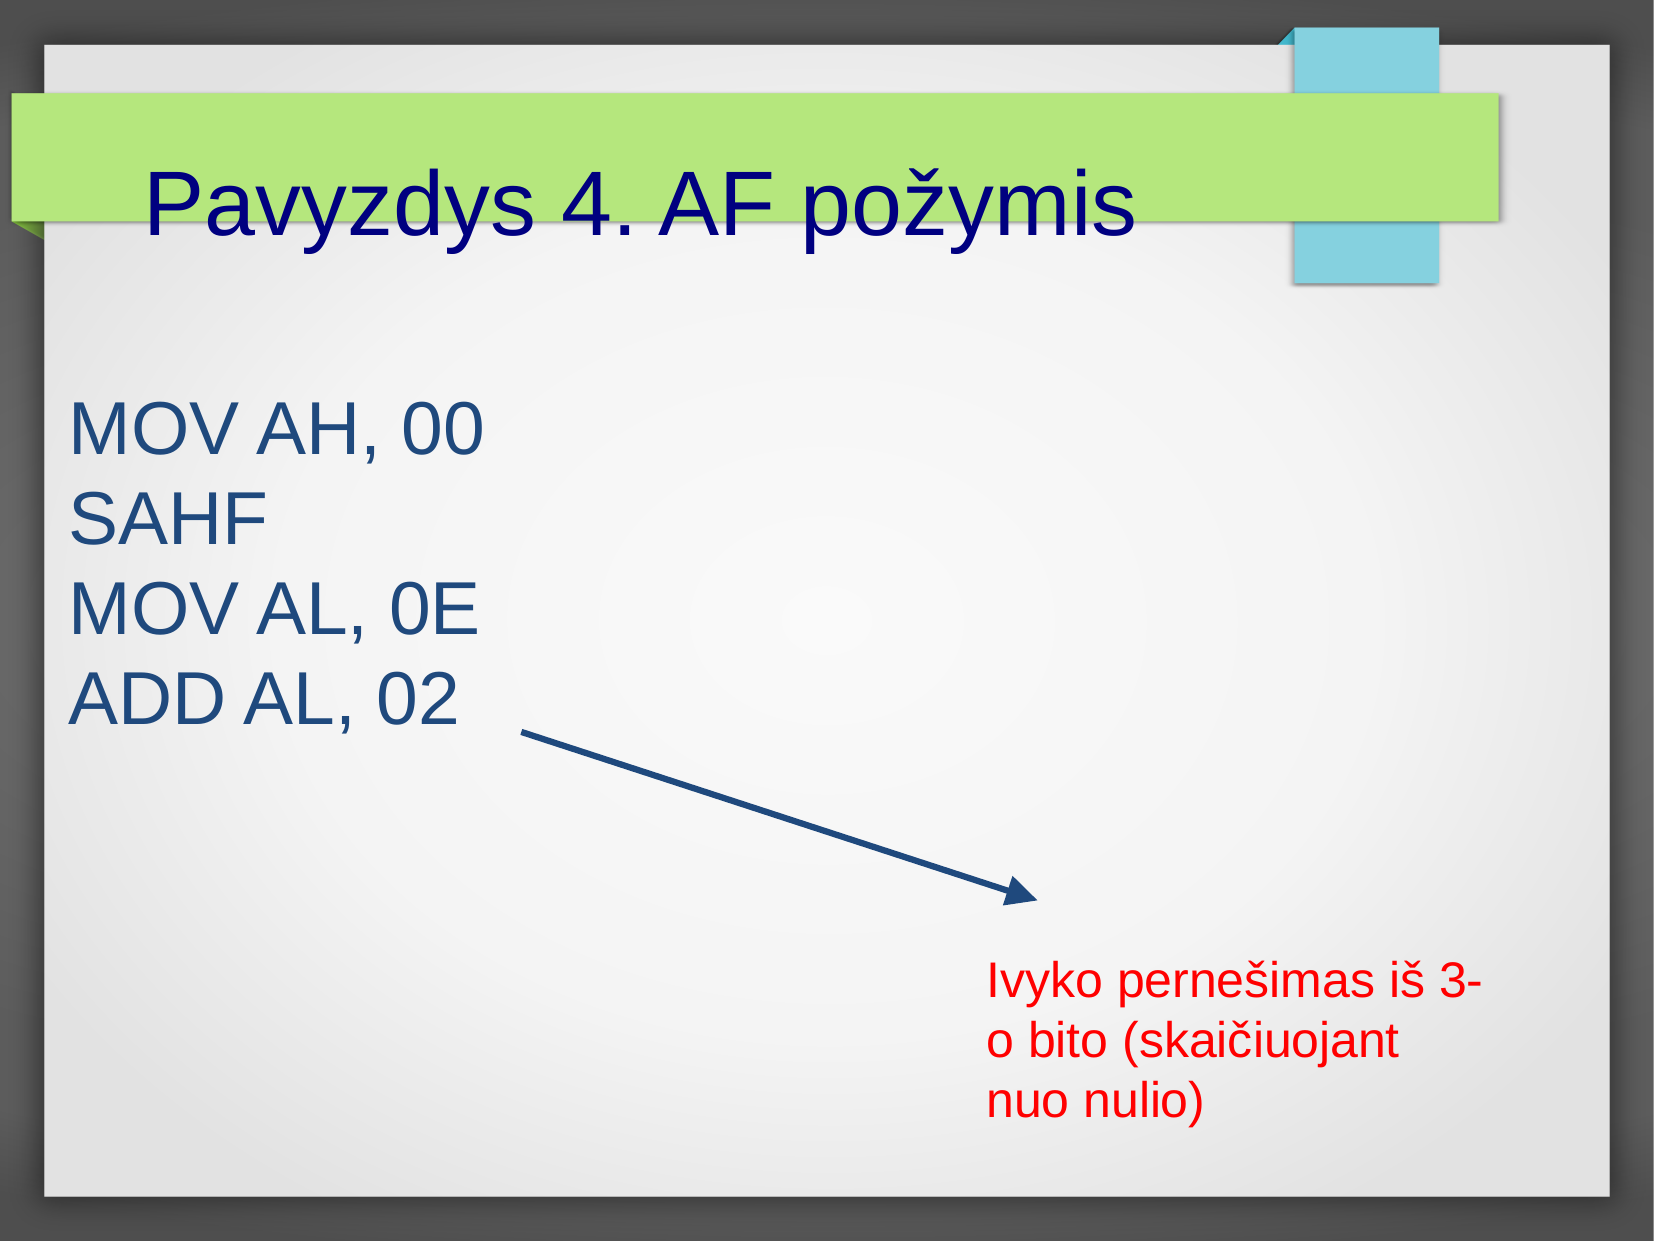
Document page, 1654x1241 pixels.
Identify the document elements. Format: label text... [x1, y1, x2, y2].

list MOV AH, 00 SAHF MOV AL, 0E ADD AL, 02 [53, 364, 1542, 1241]
picture [0, 0, 1654, 1241]
title Pavyzdys 4. AF požymis [82, 24, 1406, 269]
text_box Ivyko pernešimas iš 3-o bito (skaičiuojant nuo nulio) [971, 932, 1501, 1064]
